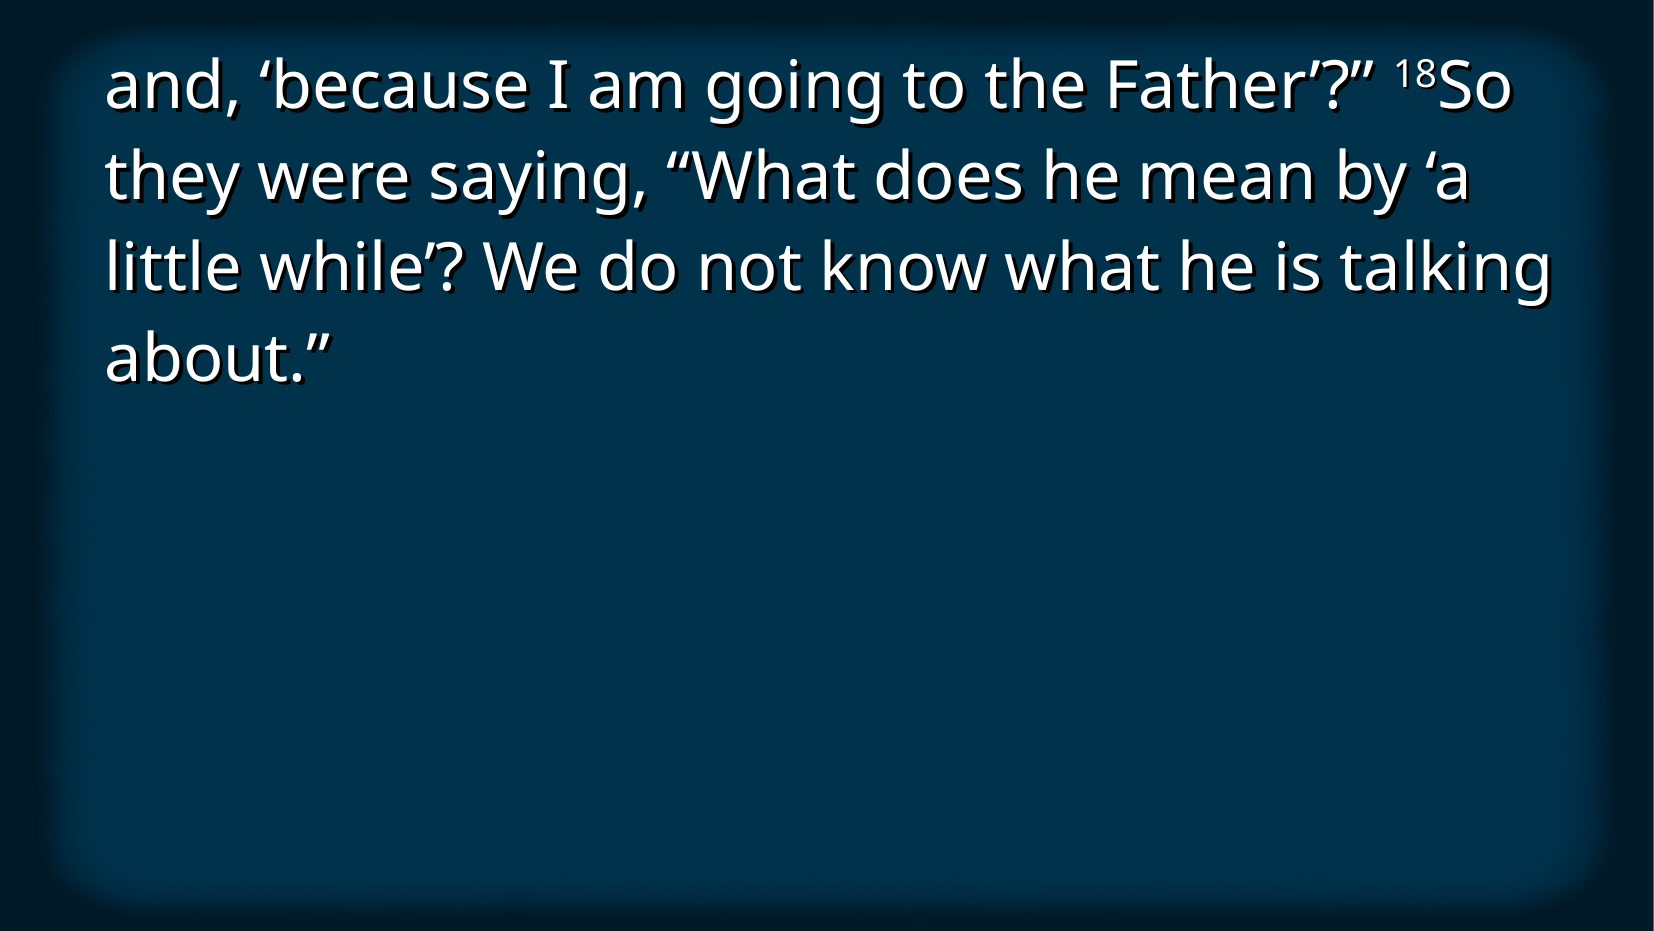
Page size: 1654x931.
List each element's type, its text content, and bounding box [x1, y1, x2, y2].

picture [0, 0, 1654, 931]
text_box and, ‘because I am going to the Father’?” 18So they were saying, “What does he mean by ‘a little while’? We do not know what he is talking about.” [90, 30, 1576, 400]
